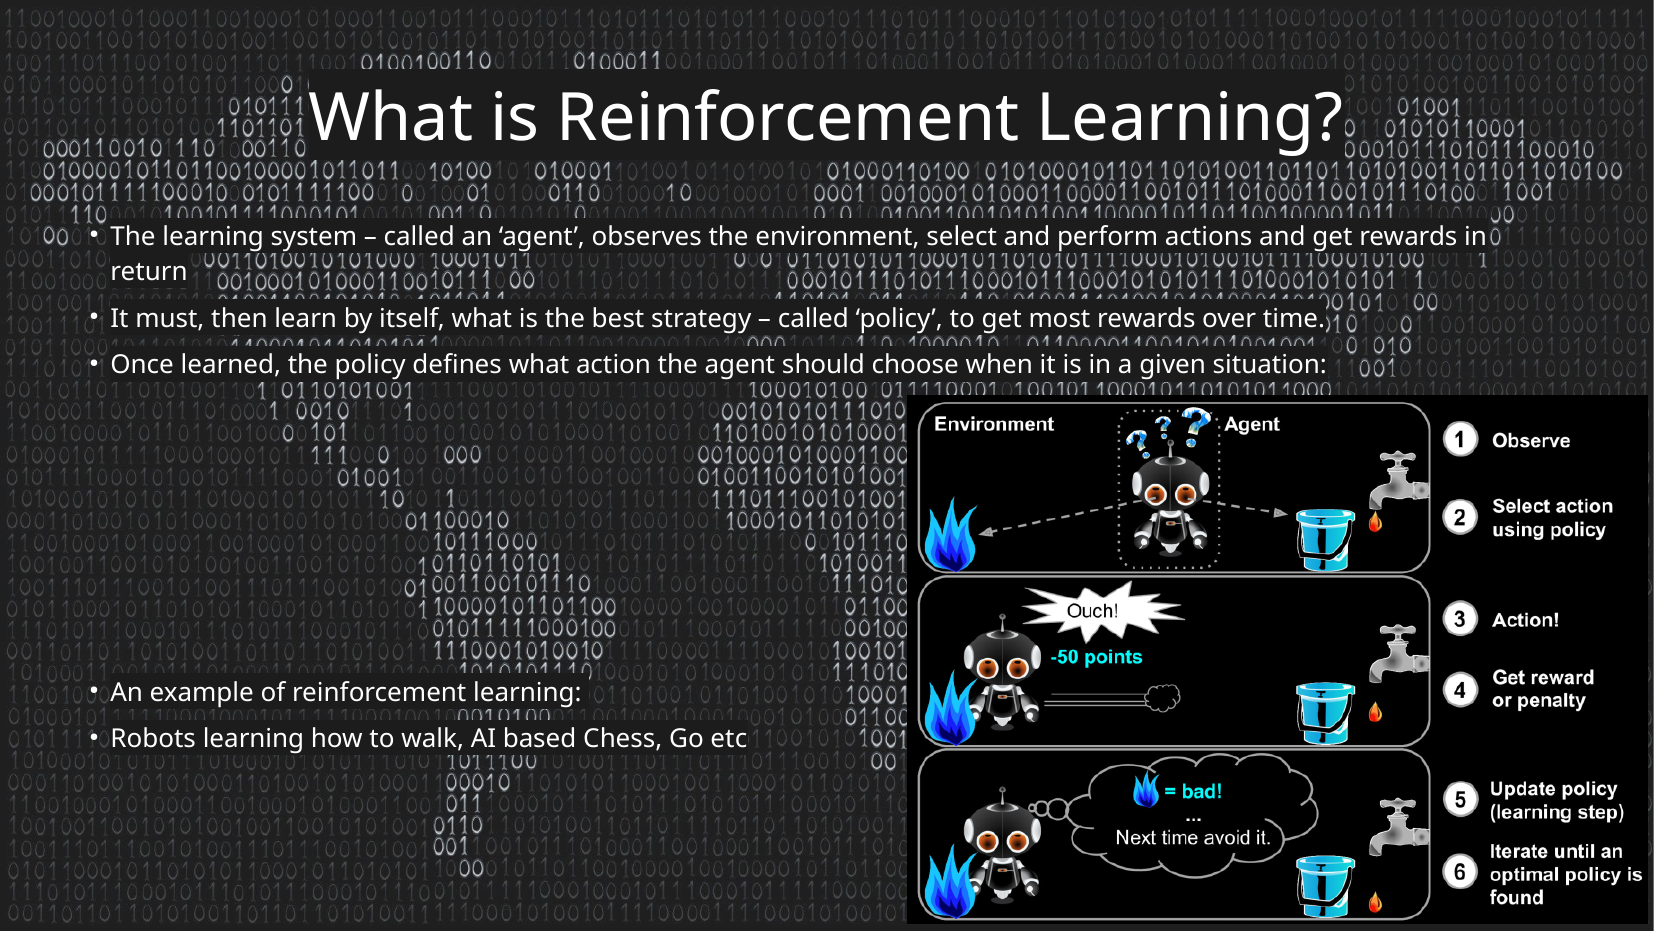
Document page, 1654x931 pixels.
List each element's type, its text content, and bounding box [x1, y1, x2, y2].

title What is Reinforcement Learning? [82, 37, 1571, 193]
picture [0, 0, 1654, 931]
list The learning system – called an ‘agent’, observes the environment, select and perform actions and get rewards in return It must, then learn by itself, what is the best strategy – called ‘policy’, to get most rewards over time. Once learned, the policy defines what action the agent should choose when it is in a given situation: An example of reinforcement learning: Robots learning how to walk, AI based Chess, Go etc [82, 217, 1571, 758]
